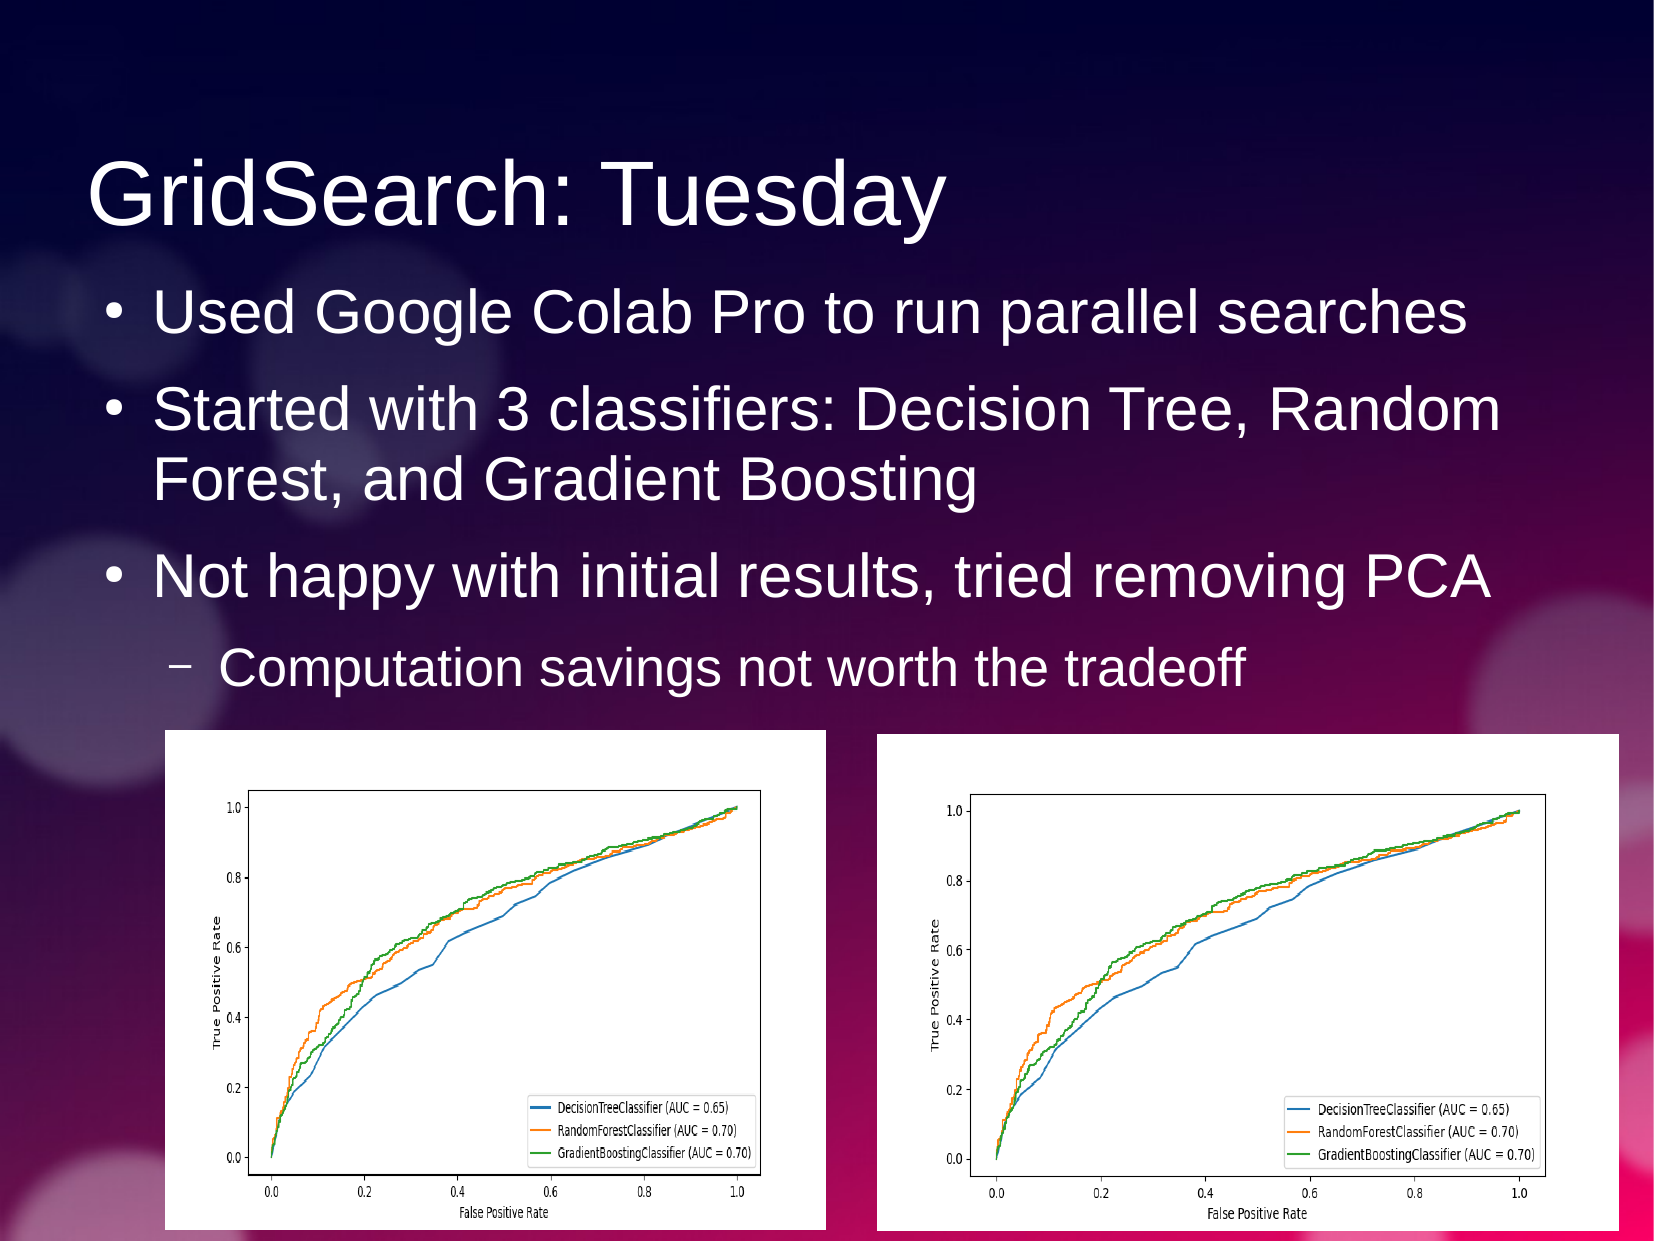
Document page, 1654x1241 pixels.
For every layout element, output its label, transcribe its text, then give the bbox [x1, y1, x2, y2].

title GridSearch: Tuesday [86, 90, 1576, 298]
picture [0, 0, 1654, 1241]
list Used Google Colab Pro to run parallel searches Started with 3 classifiers: Decision Tree, Random Forest, and Gradient Boosting Not happy with initial results, tried removing PCA Computation savings not worth the tradeoff [86, 277, 1516, 736]
